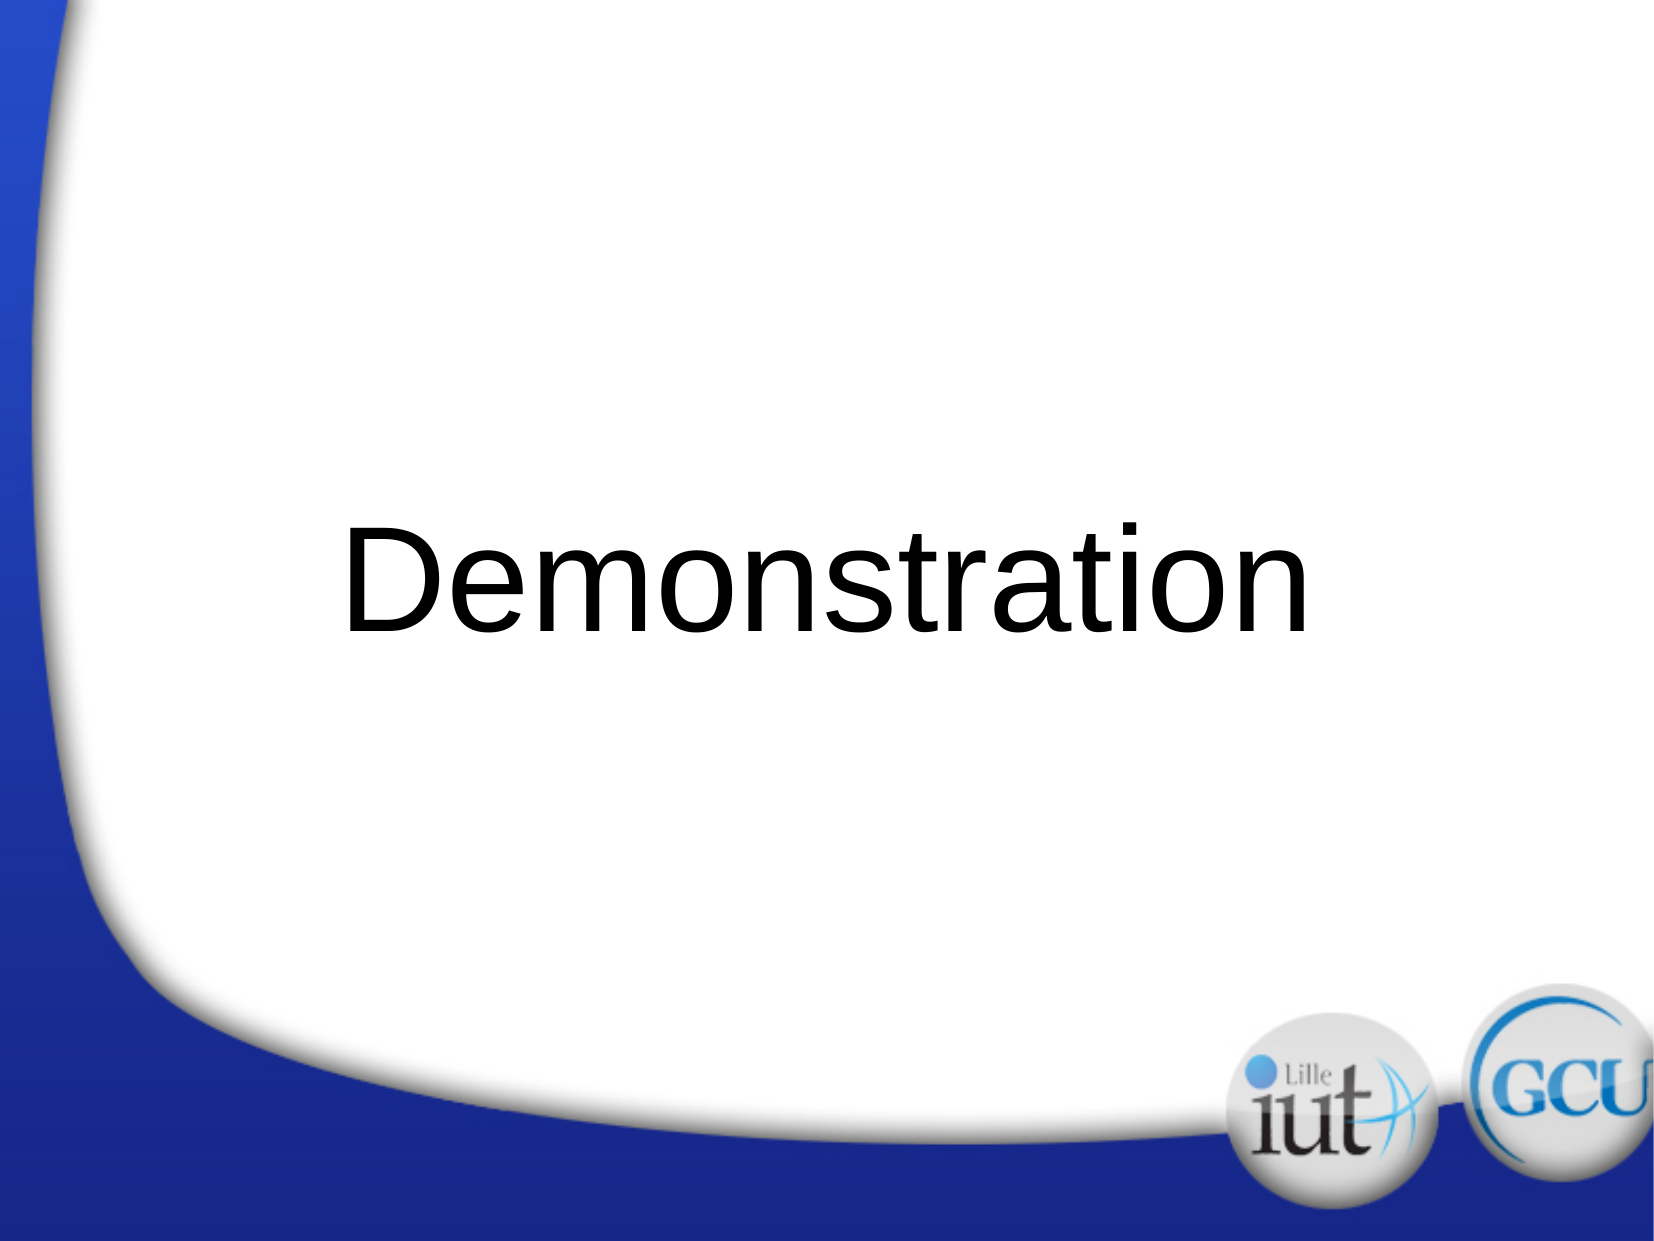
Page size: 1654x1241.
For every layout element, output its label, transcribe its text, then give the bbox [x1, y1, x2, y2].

subtitle Demonstration [82, 49, 1571, 1109]
picture [0, 0, 1654, 1241]
